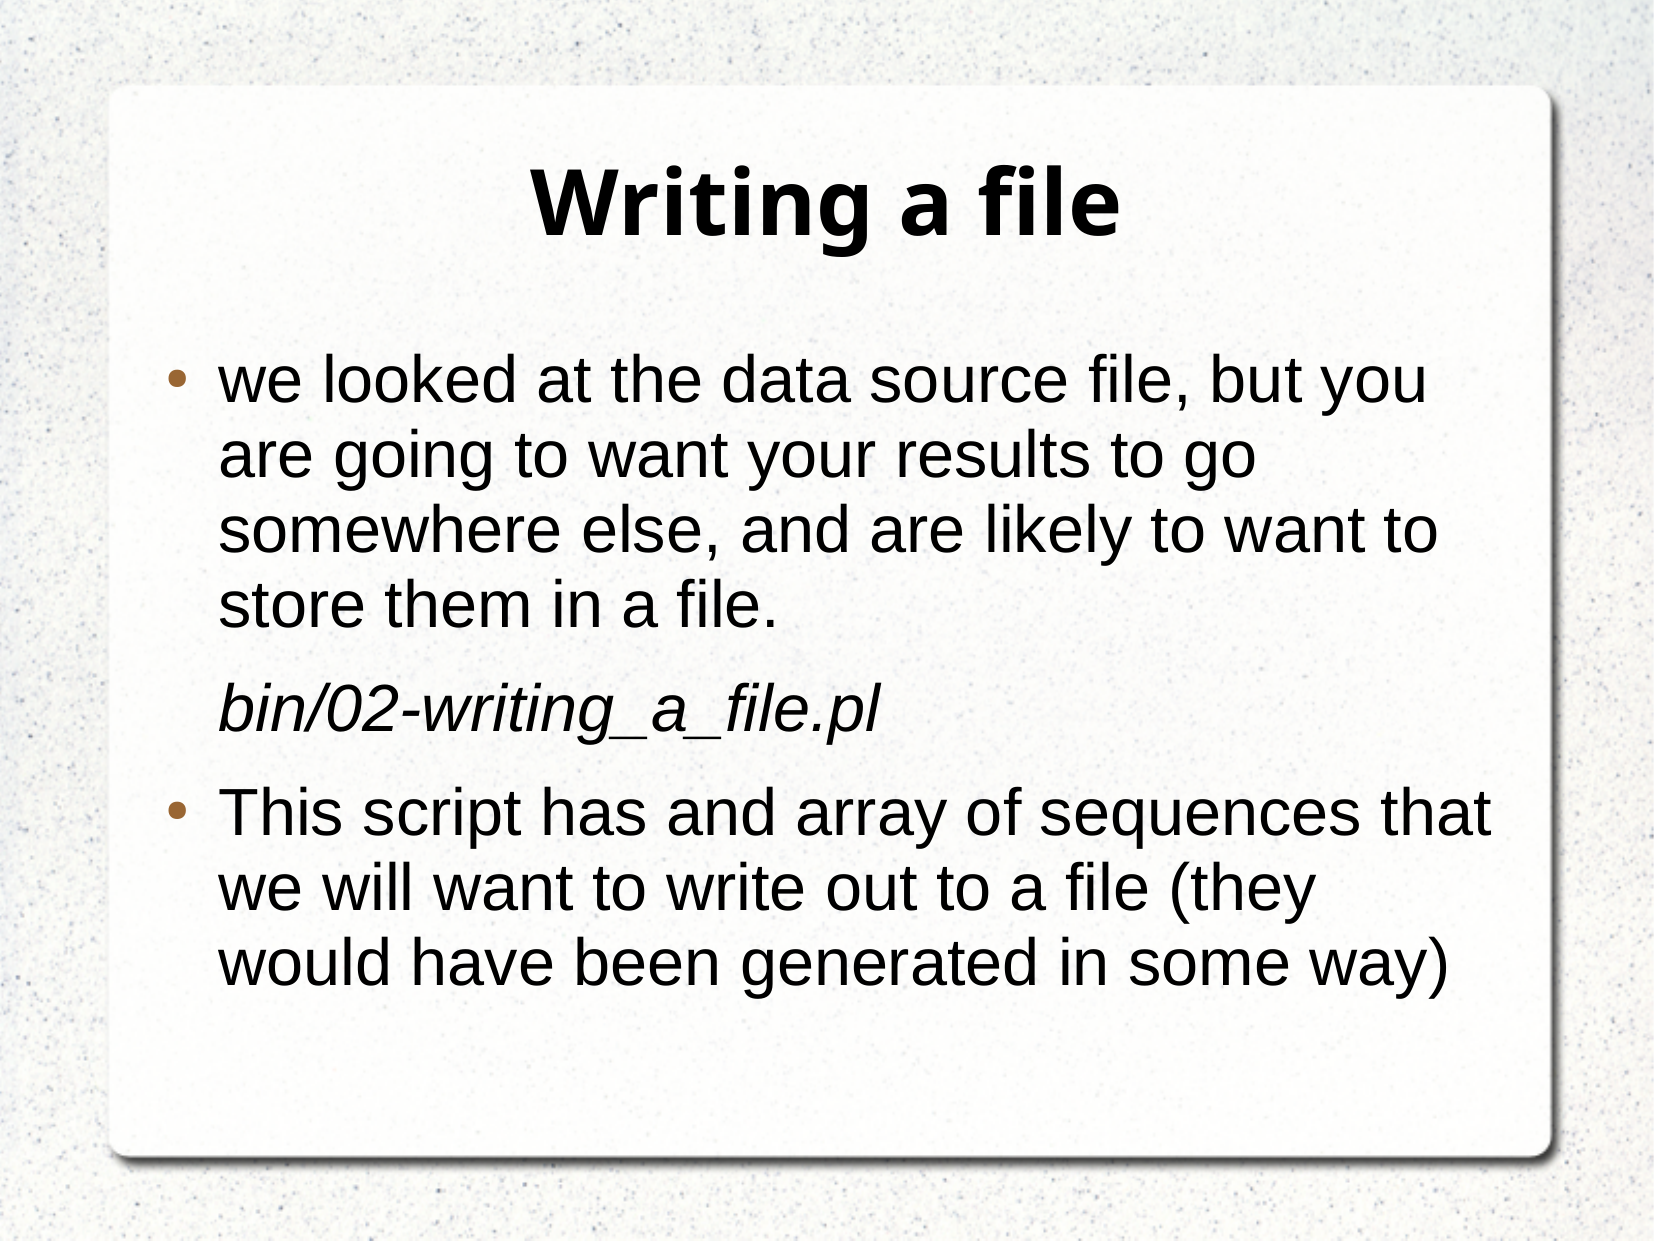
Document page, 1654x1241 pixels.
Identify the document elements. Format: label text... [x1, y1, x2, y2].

list we looked at the data source file, but you are going to want your results to go somewhere else, and are likely to want to store them in a file. bin/02-writing_a_file.pl This script has and array of sequences that we will want to write out to a file (they would have been generated in some way) [147, 342, 1506, 998]
picture [0, 0, 1654, 1241]
title Writing a file [118, 96, 1536, 304]
